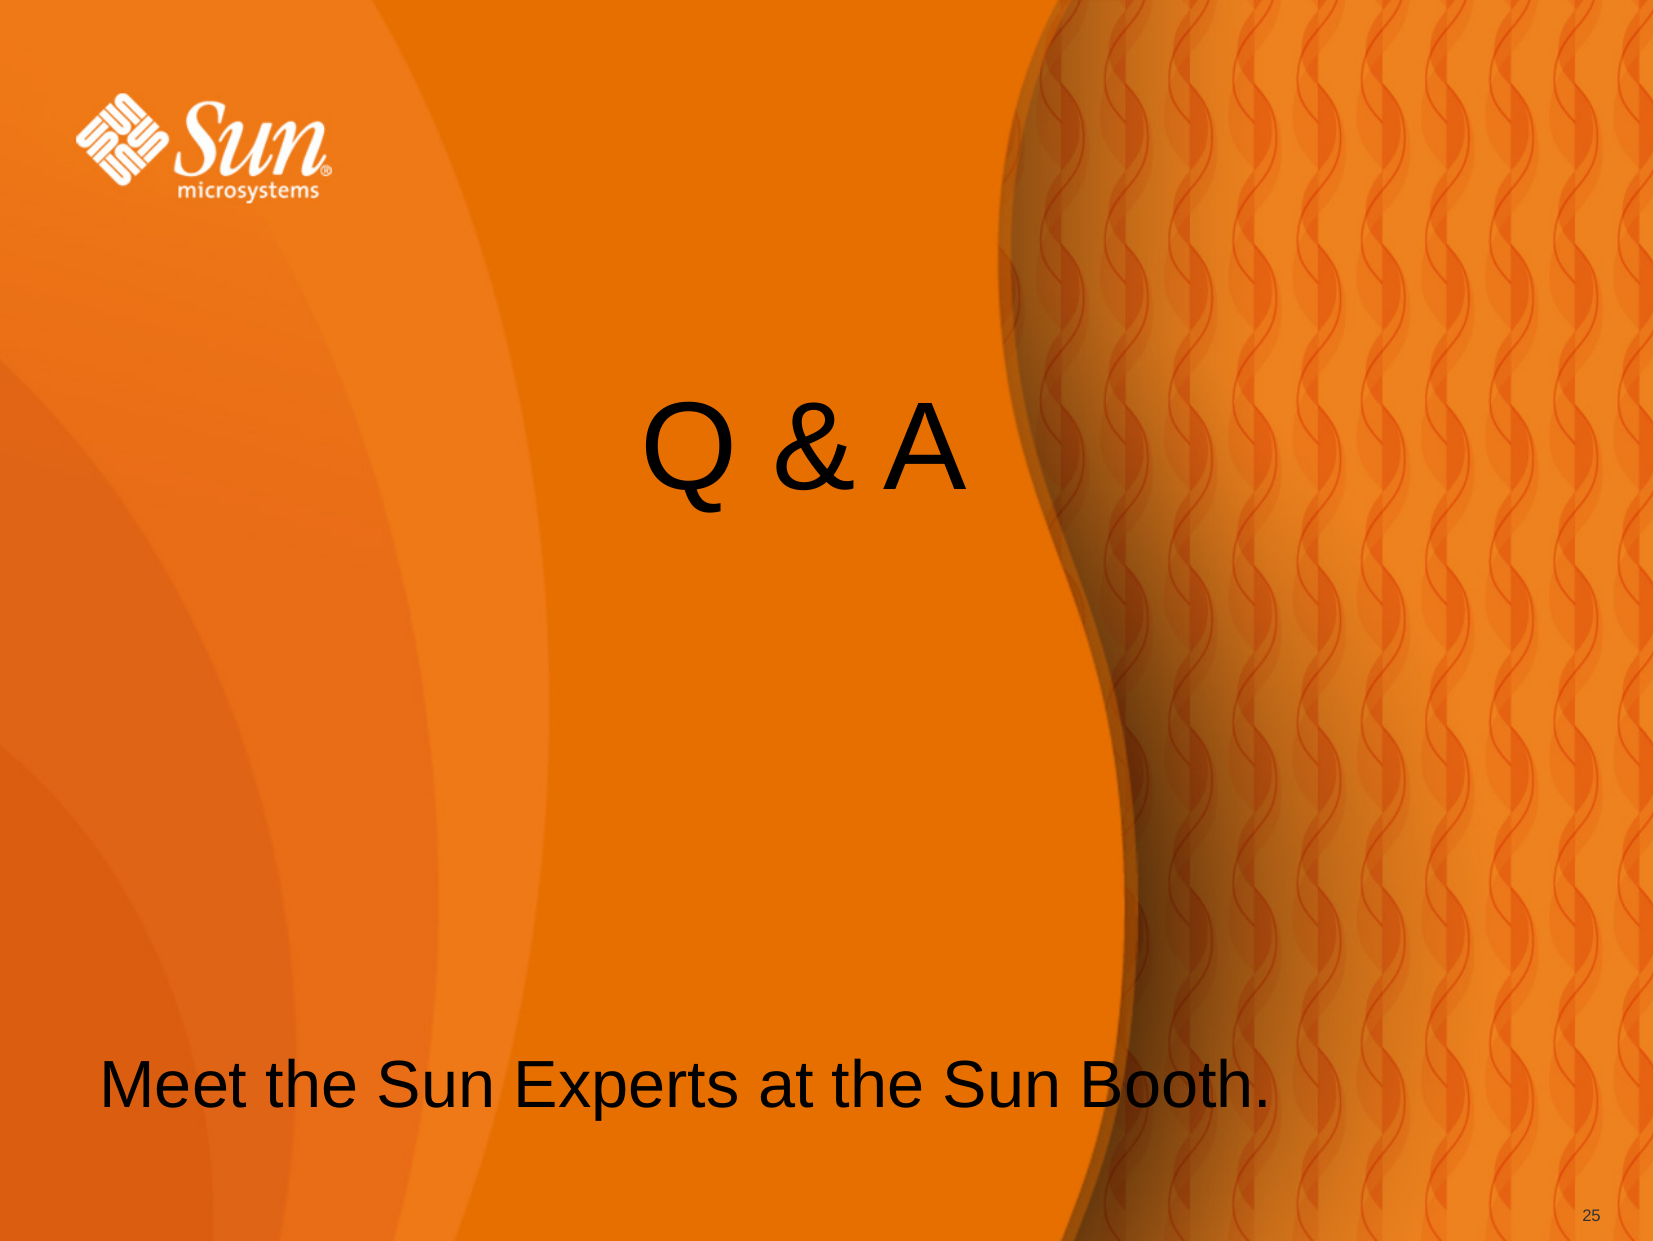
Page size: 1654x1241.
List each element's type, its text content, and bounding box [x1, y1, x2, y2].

text_box 24 [1508, 1191, 1616, 1240]
title Q & A [590, 342, 1018, 550]
picture [0, 0, 1654, 1241]
list Meet the Sun Experts at the Sun Booth. [99, 1046, 1484, 1155]
